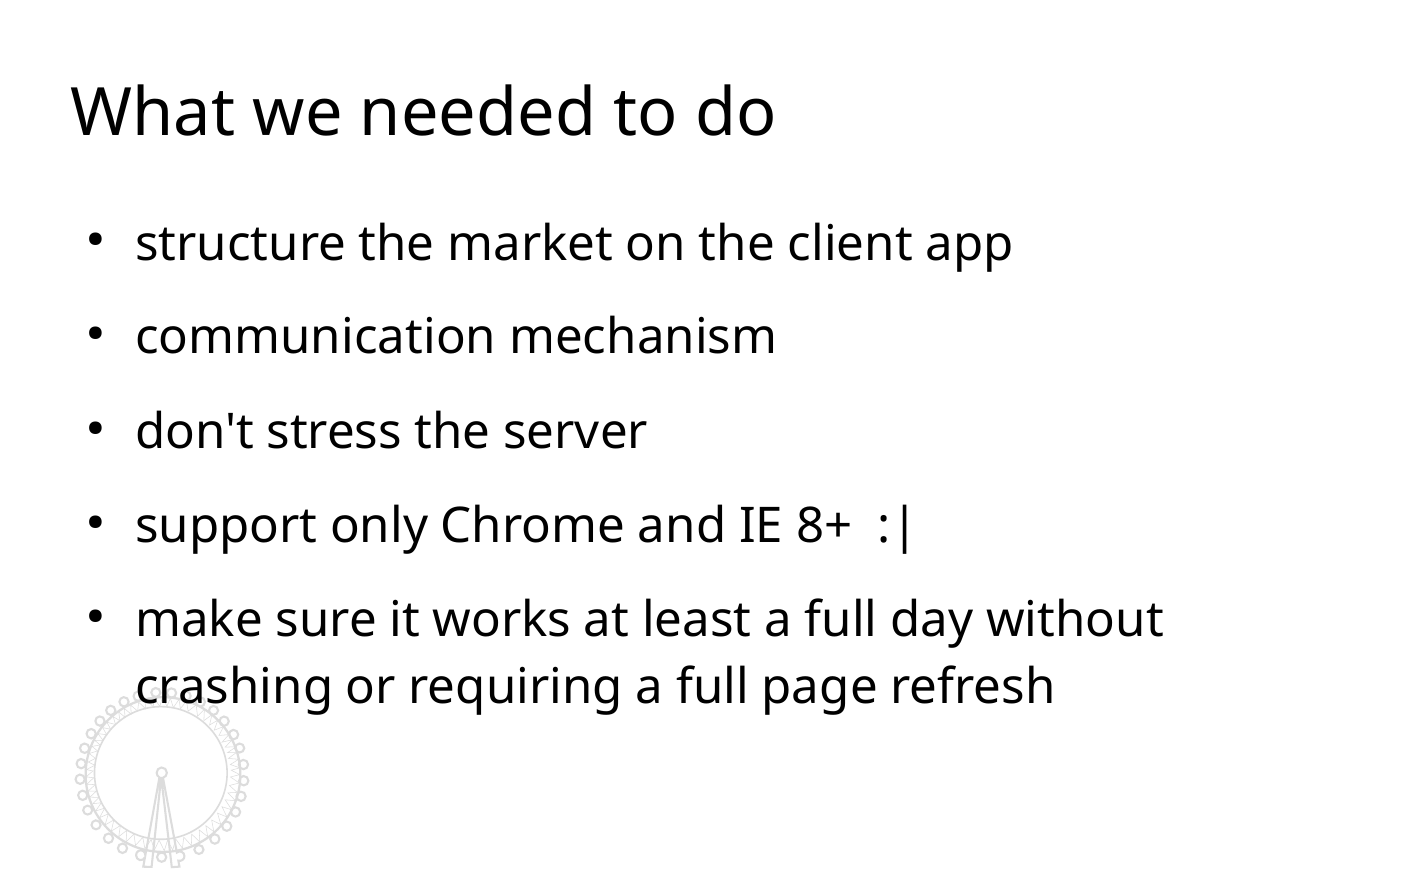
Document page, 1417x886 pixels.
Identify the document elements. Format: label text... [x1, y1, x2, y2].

list structure the market on the client app communication mechanism don't stress the server support only Chrome and IE 8+ :| make sure it works at least a full day without crashing or requiring a full page refresh [70, 207, 1318, 721]
title What we needed to do [70, 35, 1346, 184]
